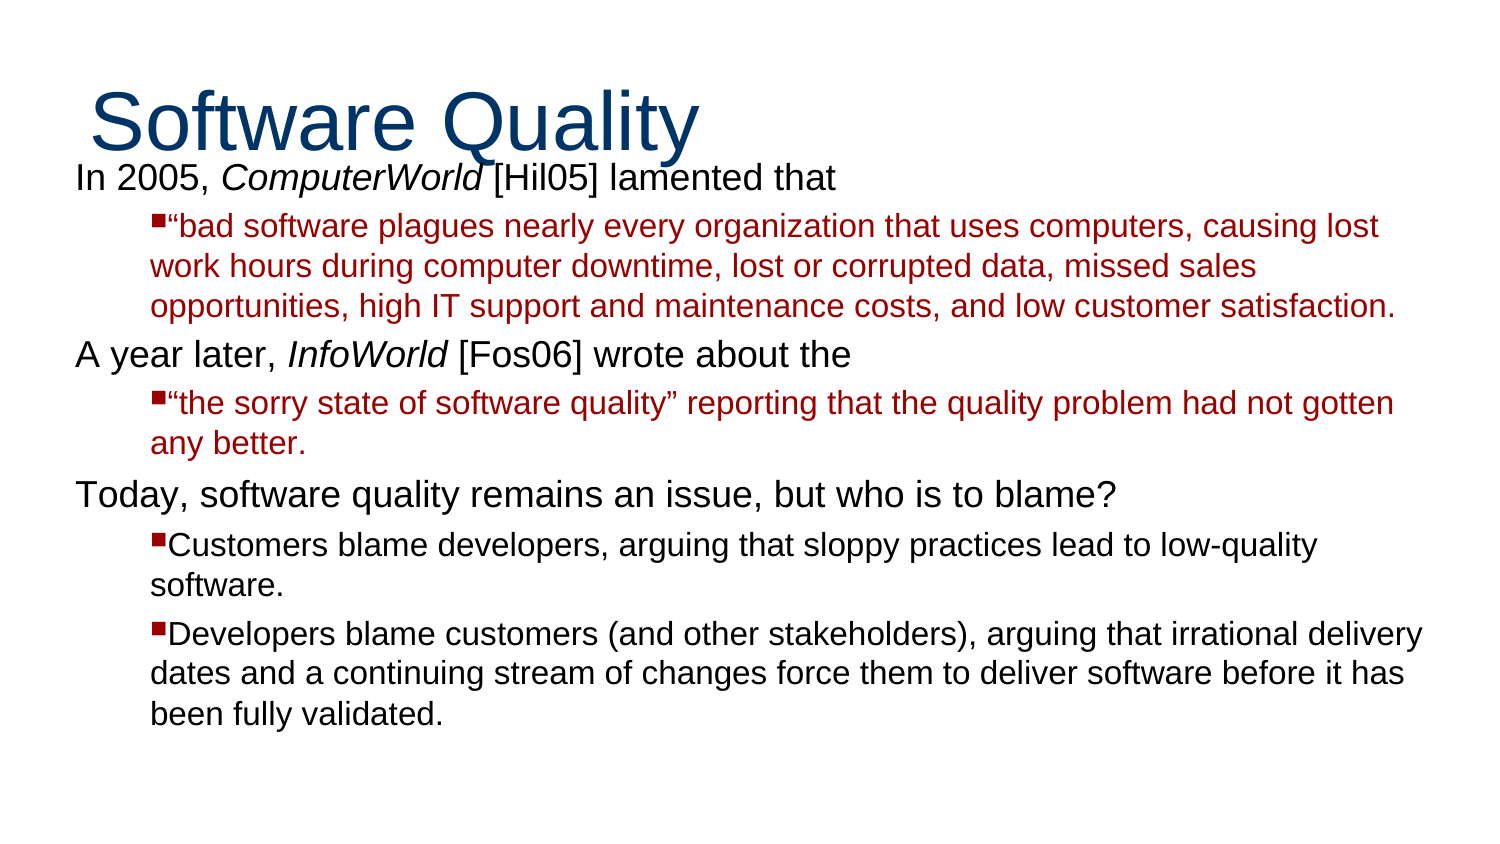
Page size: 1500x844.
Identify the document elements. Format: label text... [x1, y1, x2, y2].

subtitle In 2005, ComputerWorld [Hil05] lamented that “bad software plagues nearly every organization that uses computers, causing lost work hours during computer downtime, lost or corrupted data, missed sales opportunities, high IT support and maintenance costs, and low customer satisfaction. A year later, InfoWorld [Fos06] wrote about the “the sorry state of software quality” reporting that the quality problem had not gotten any better. Today, software quality remains an issue, but who is to blame? Customers blame developers, arguing that sloppy practices lead to low-quality software. Developers blame customers (and other stakeholders), arguing that irrational delivery dates and a continuing stream of changes force them to deliver software before it has been fully validated. [75, 152, 1425, 732]
title Software Quality [75, 33, 1425, 152]
